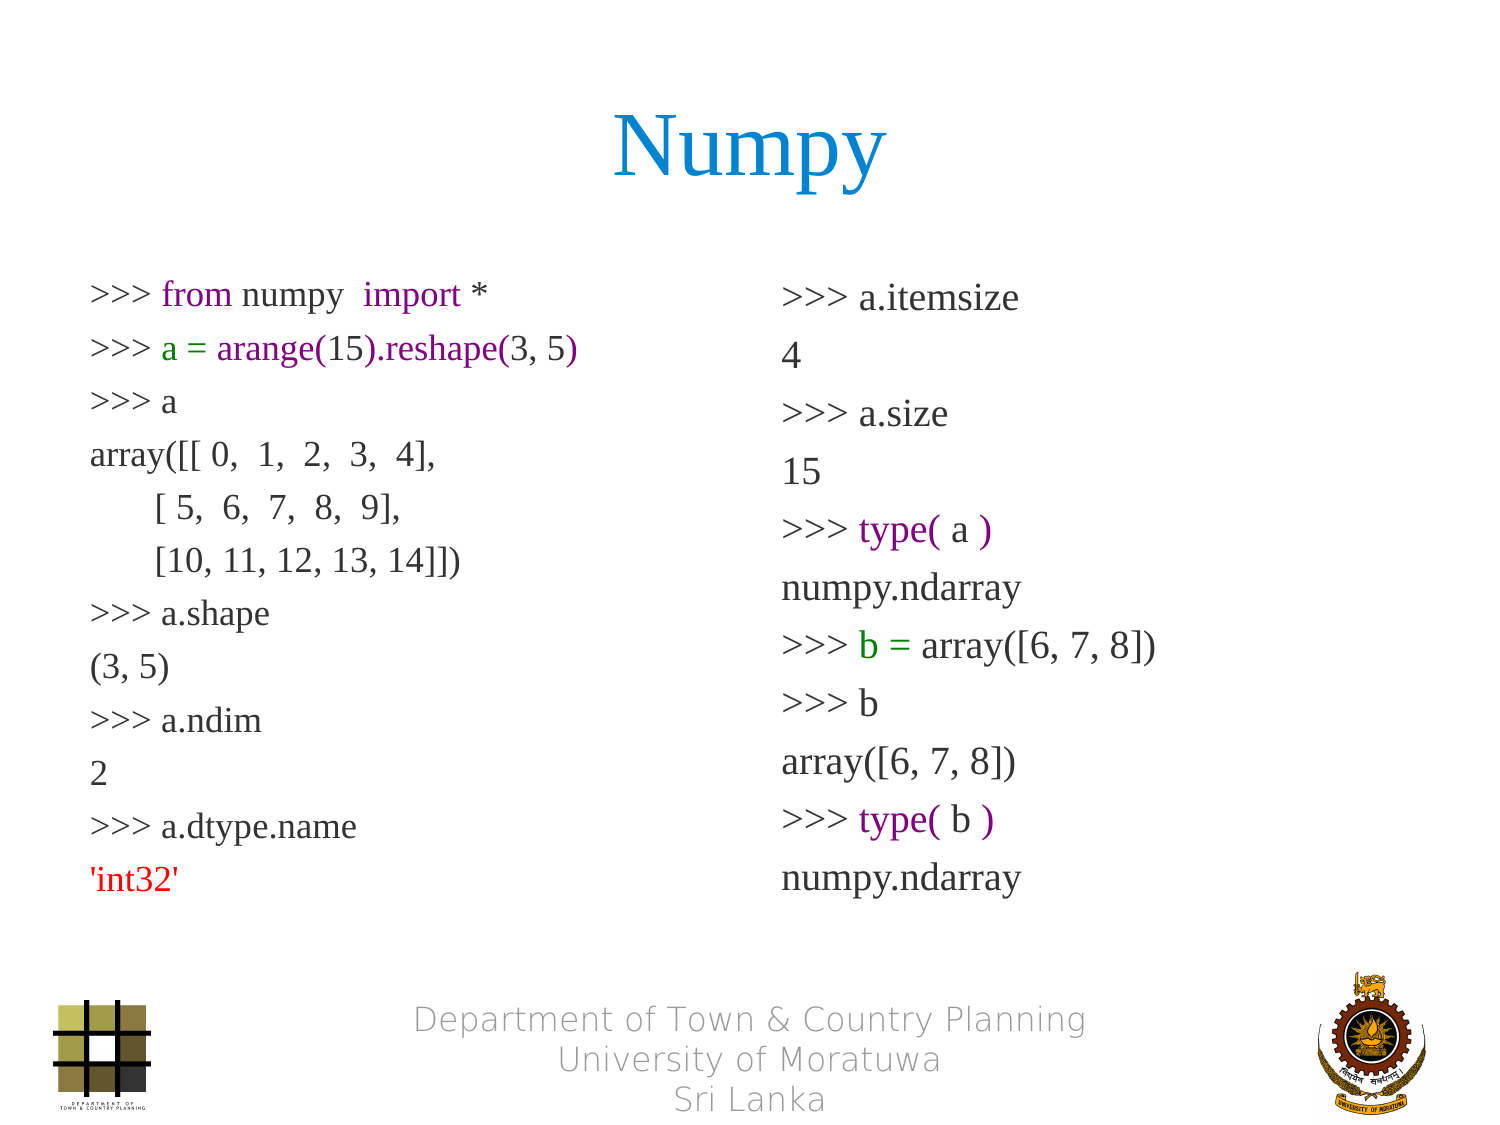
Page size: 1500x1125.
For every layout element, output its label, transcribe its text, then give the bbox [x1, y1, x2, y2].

list >>> from numpy import * >>> a = arange(15).reshape(3, 5) >>> a array([[ 0, 1, 2, 3, 4], [ 5, 6, 7, 8, 9], [10, 11, 12, 13, 14]]) >>> a.shape (3, 5) >>> a.ndim 2 >>> a.dtype.name 'int32' [75, 262, 734, 916]
list >>> a.itemsize 4 >>> a.size 15 >>> type( a ) numpy.ndarray >>> b = array([6, 7, 8]) >>> b array([6, 7, 8]) >>> type( b ) numpy.ndarray [766, 262, 1426, 916]
picture [53, 1000, 151, 1110]
picture [1312, 966, 1435, 1125]
title Numpy [75, 45, 1426, 233]
